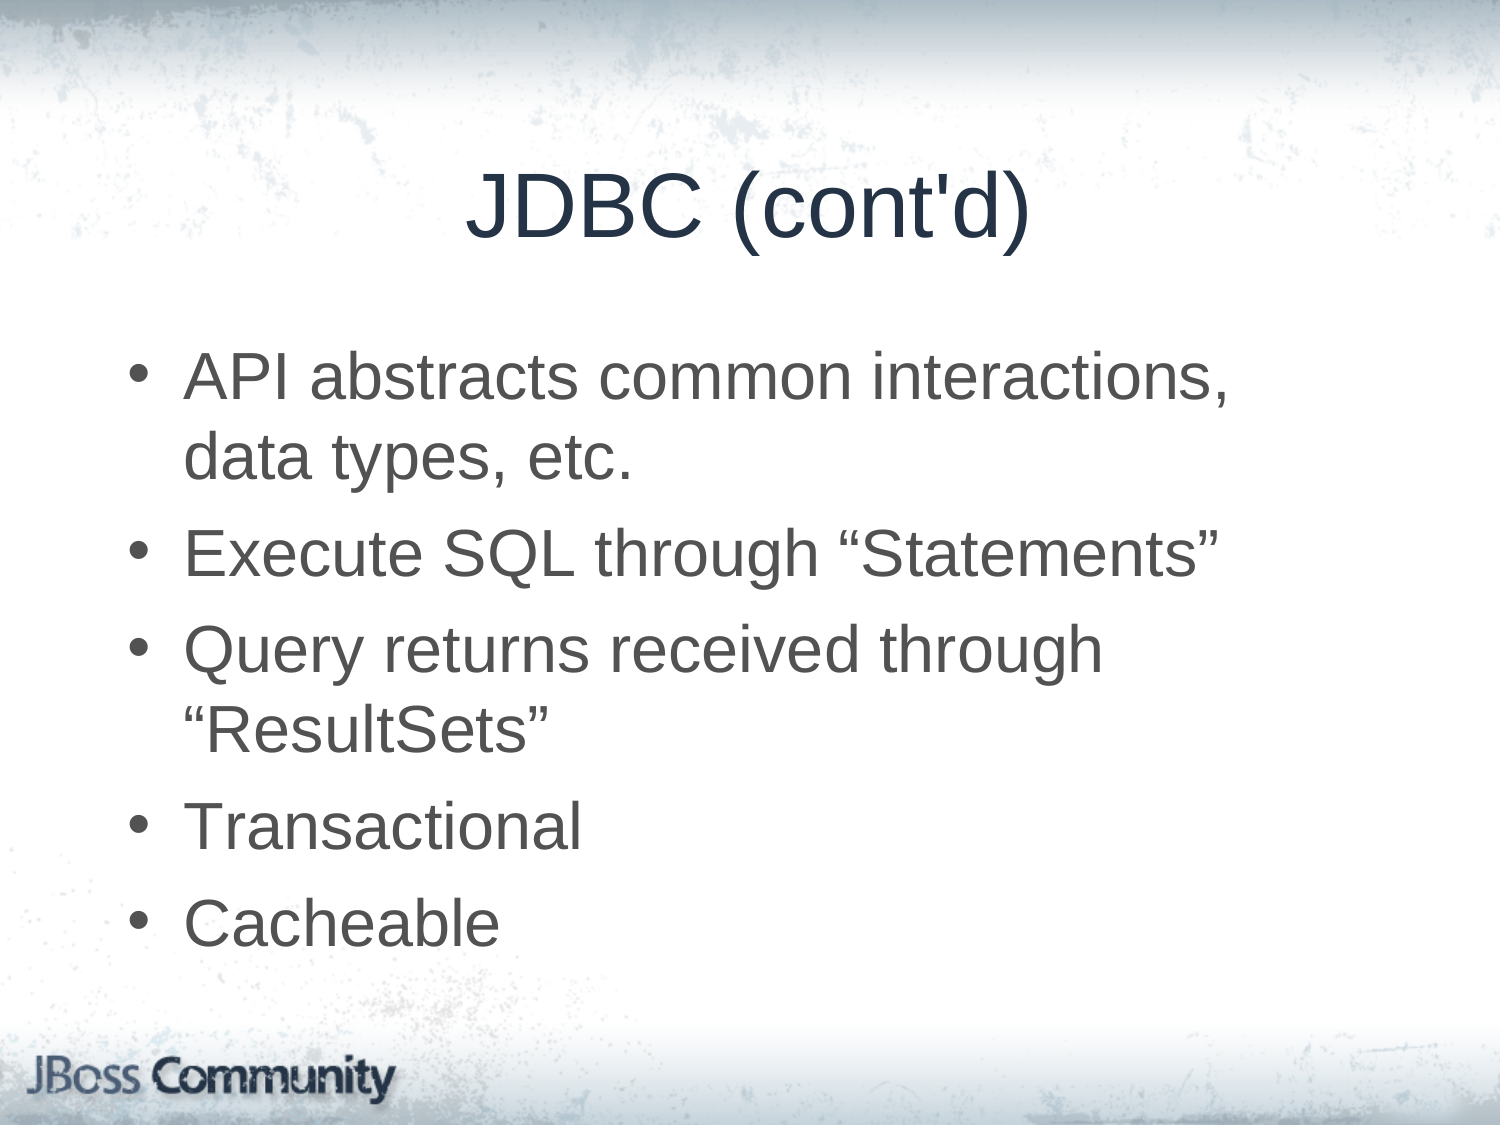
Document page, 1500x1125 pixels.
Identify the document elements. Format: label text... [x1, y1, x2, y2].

list API abstracts common interactions, data types, etc. Execute SQL through “Statements” Query returns received through “ResultSets” Transactional Cacheable [112, 324, 1388, 1015]
title JDBC (cont'd) [112, 99, 1388, 303]
picture [0, 0, 1500, 1125]
